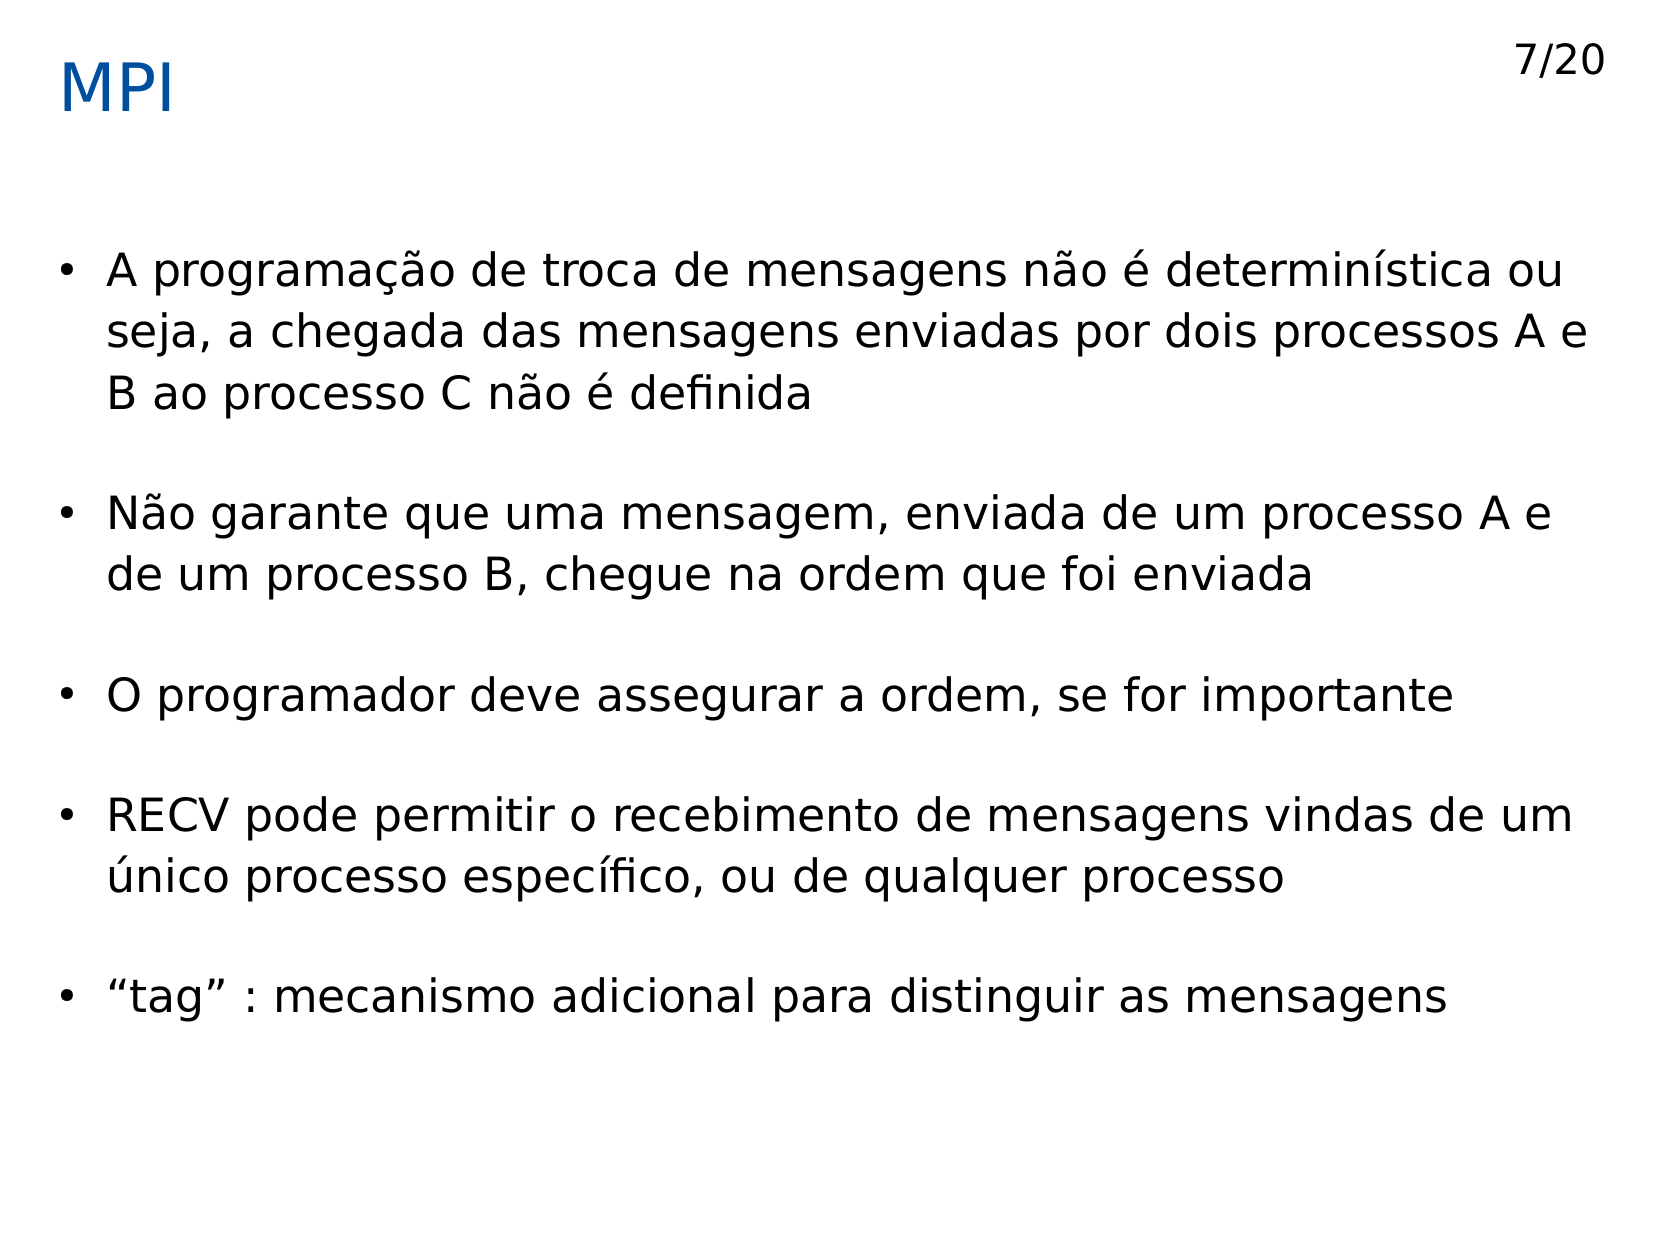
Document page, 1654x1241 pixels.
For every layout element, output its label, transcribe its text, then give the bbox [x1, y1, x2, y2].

title MPI [59, 29, 1506, 148]
list A programação de troca de mensagens não é determinística ou seja, a chegada das mensagens enviadas por dois processos A e B ao processo C não é definida Não garante que uma mensagem, enviada de um processo A e de um processo B, chegue na ordem que foi enviada O programador deve assegurar a ordem, se for importante RECV pode permitir o recebimento de mensagens vindas de um único processo específico, ou de qualquer processo “tag” : mecanismo adicional para distinguir as mensagens [59, 236, 1595, 1211]
